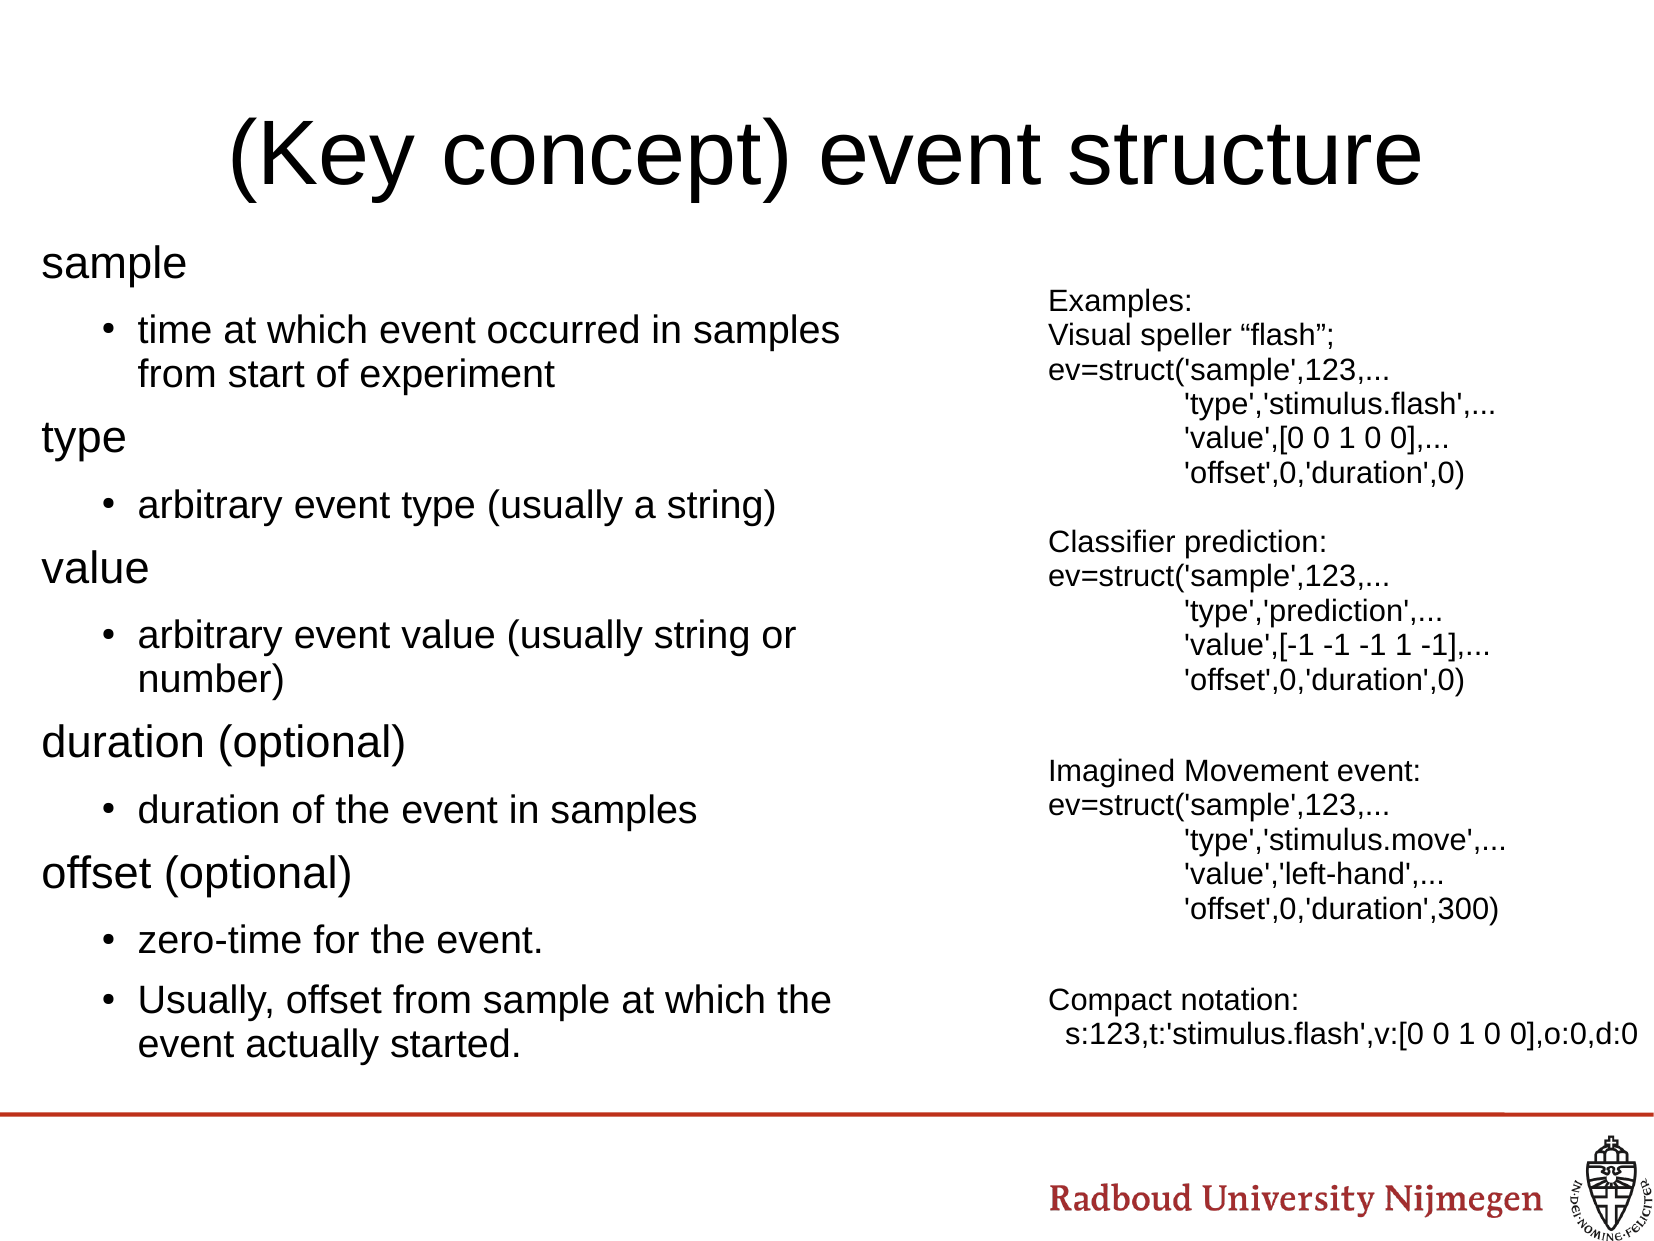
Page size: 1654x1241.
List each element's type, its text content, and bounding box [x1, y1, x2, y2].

list Examples: Visual speller “flash”; ev=struct('sample',123,... 'type','stimulus.flash',... 'value',[0 0 1 0 0],... 'offset',0,'duration',0) Classifier prediction: ev=struct('sample',123,... 'type','prediction',... 'value',[-1 -1 -1 1 -1],... 'offset',0,'duration',0) Imagined Movement event: ev=struct('sample',123,... 'type','stimulus.move',... 'value','left-hand',... 'offset',0,'duration',300) Compact notation: s:123,t:'stimulus.flash',v:[0 0 1 0 0],o:0,d:0 [1048, 282, 1654, 1068]
title (Key concept) event structure [82, 49, 1571, 257]
picture [1050, 1134, 1654, 1241]
list sample time at which event occurred in samples from start of experiment type arbitrary event type (usually a string) value arbitrary event value (usually string or number) duration (optional) duration of the event in samples offset (optional) zero-time for the event. Usually, offset from sample at which the event actually started. [41, 237, 858, 1074]
